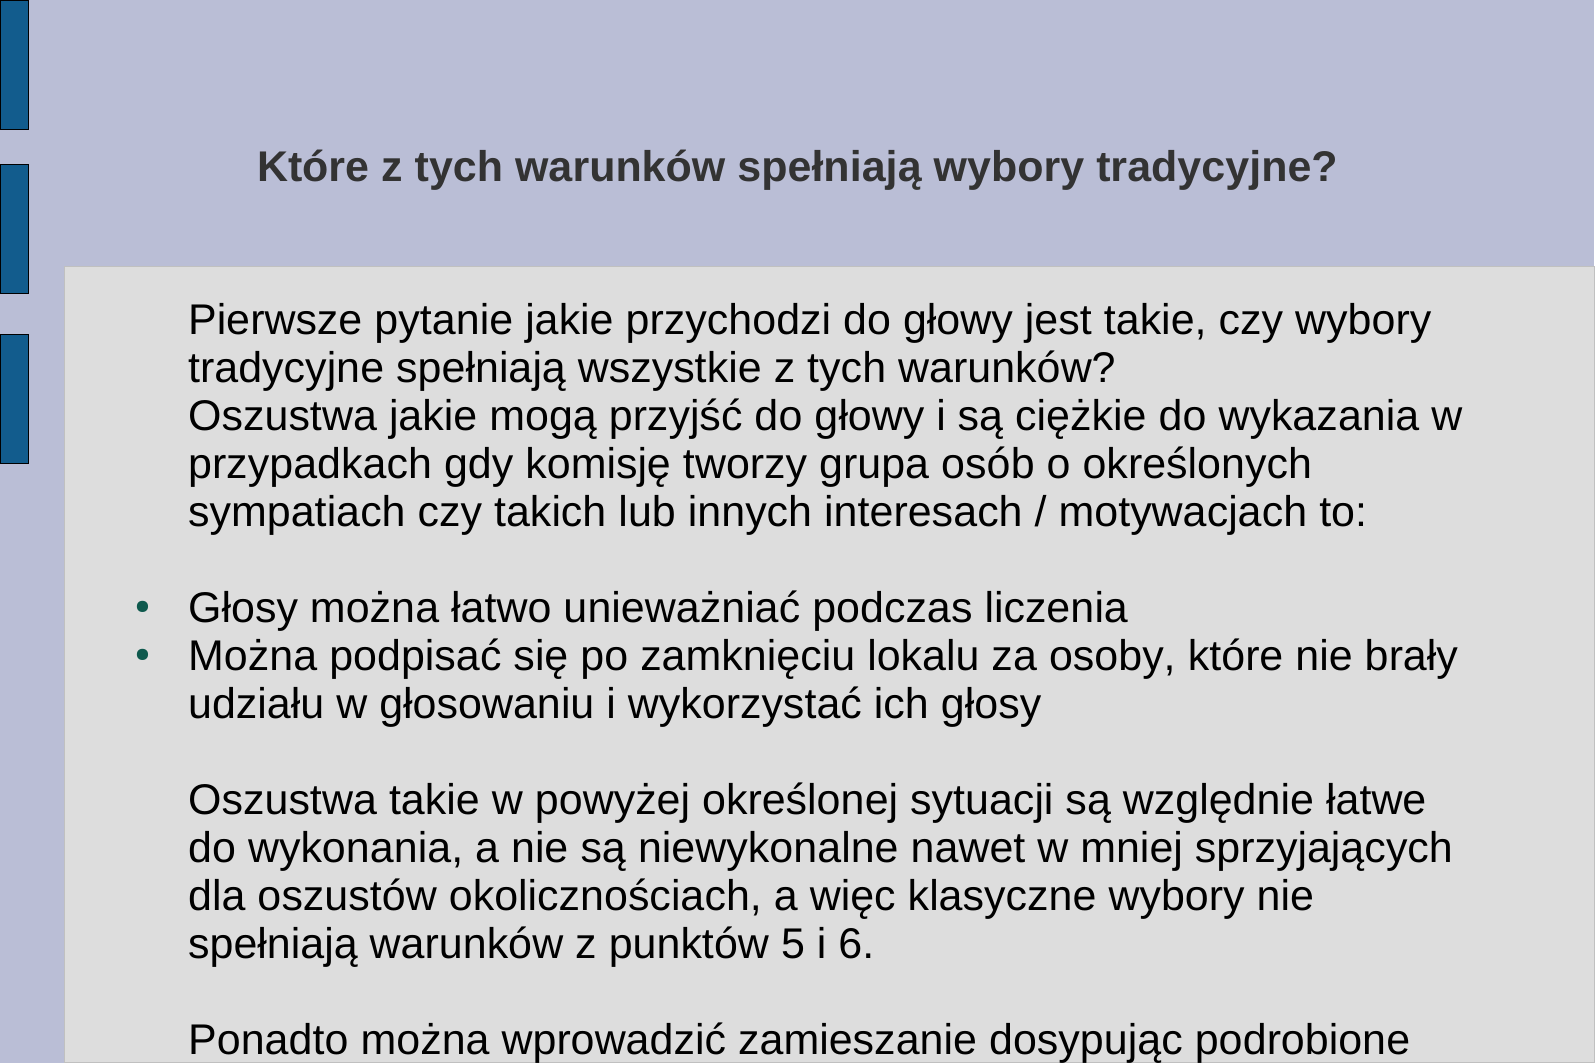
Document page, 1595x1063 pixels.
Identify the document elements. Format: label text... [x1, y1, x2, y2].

list Pierwsze pytanie jakie przychodzi do głowy jest takie, czy wybory tradycyjne spełniają wszystkie z tych warunków? Oszustwa jakie mogą przyjść do głowy i są ciężkie do wykazania w przypadkach gdy komisję tworzy grupa osób o określonych sympatiach czy takich lub innych interesach / motywacjach to: Głosy można łatwo unieważniać podczas liczenia Można podpisać się po zamknięciu lokalu za osoby, które nie brały udziału w głosowaniu i wykorzystać ich głosy Oszustwa takie w powyżej określonej sytuacji są względnie łatwe do wykonania, a nie są niewykonalne nawet w mniej sprzyjających dla oszustów okolicznościach, a więc klasyczne wybory nie spełniają warunków z punktów 5 i 6. Ponadto można wprowadzić zamieszanie dosypując podrobione głosy, z podrobioną pieczątką do urny. Do sytuacji takiej może dojść w trakcie głosowania w lokalu ale także gdy lokal jest przez noc zamknięty w trakcie wyborów dwudniowych. [117, 295, 1479, 1063]
title Które z tych warunków spełniają wybory tradycyjne? [117, 78, 1479, 256]
